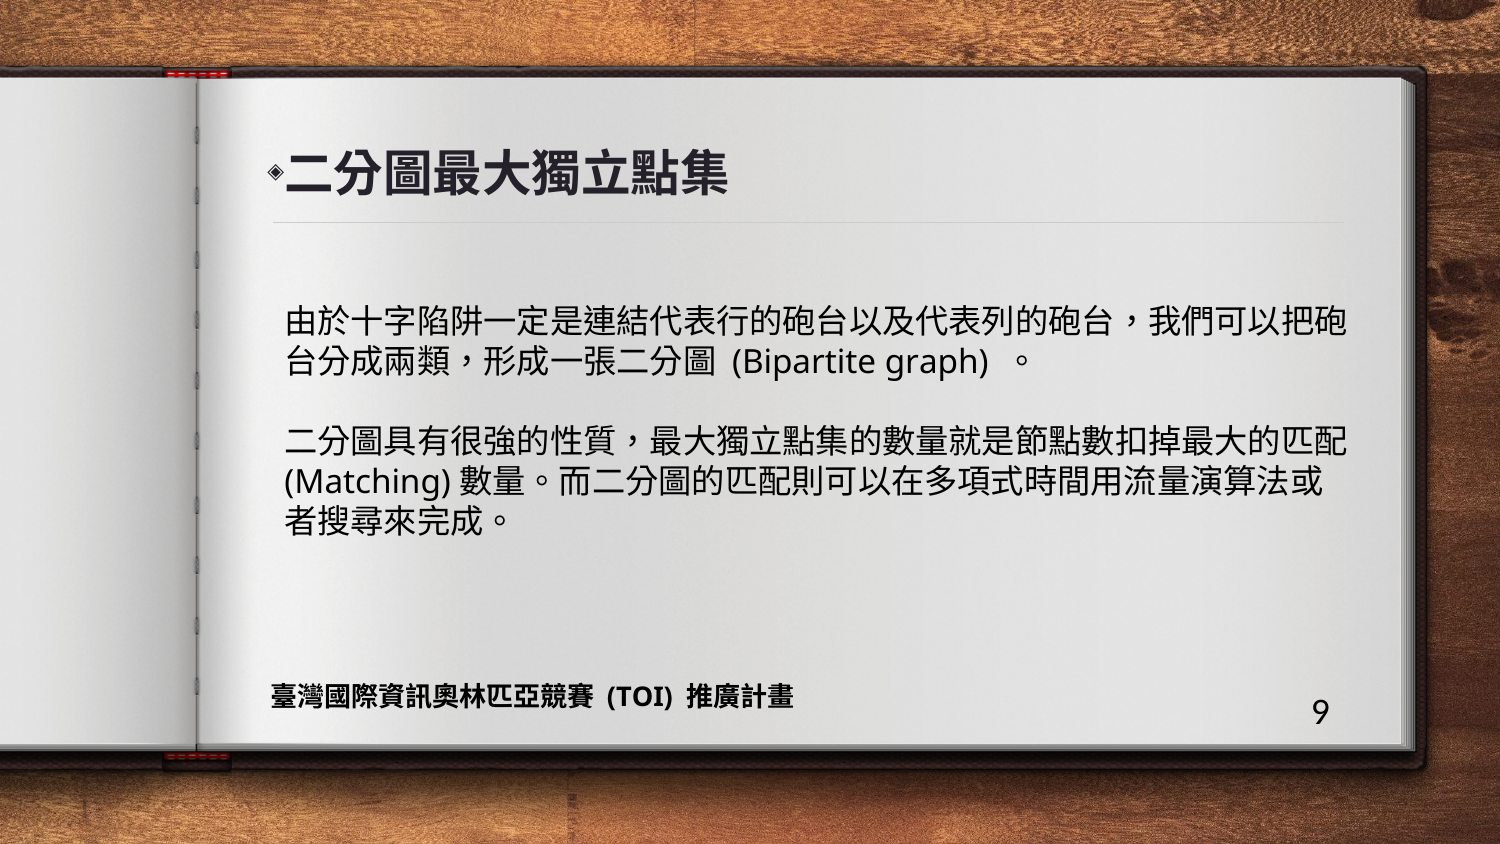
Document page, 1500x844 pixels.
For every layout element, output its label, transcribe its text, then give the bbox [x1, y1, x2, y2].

text_box 由於十字陷阱一定是連結代表行的砲台以及代表列的砲台，我們可以把砲台分成兩類，形成一張二分圖 (Bipartite graph) 。 二分圖具有很強的性質，最大獨立點集的數量就是節點數扣掉最大的匹配(Matching)數量。而二分圖的匹配則可以在多項式時間用流量演算法或者搜尋來完成。 [269, 293, 1367, 551]
text_box [1295, 672, 1386, 737]
list 二分圖最大獨立點集 [252, 126, 1194, 216]
